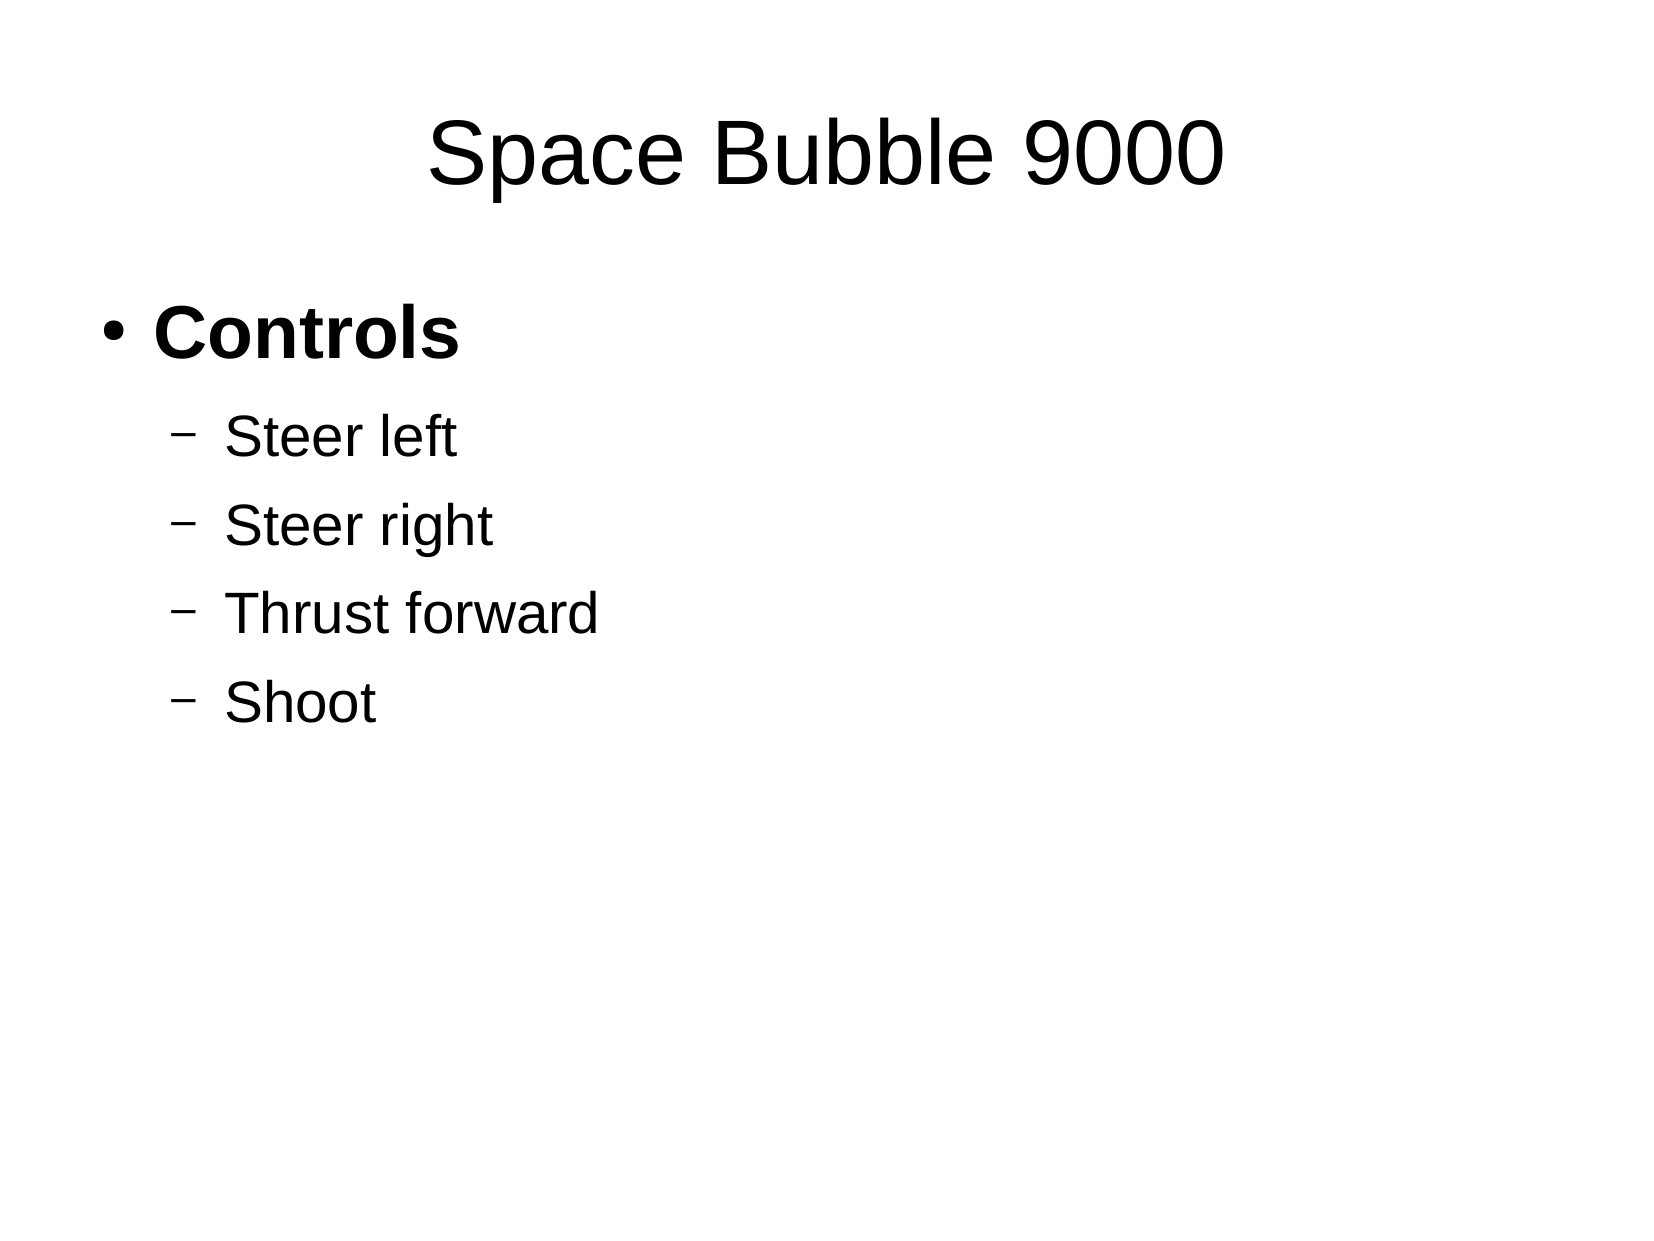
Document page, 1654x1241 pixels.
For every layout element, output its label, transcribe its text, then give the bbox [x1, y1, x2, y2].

list Controls Steer left Steer right Thrust forward Shoot [82, 290, 1571, 1010]
title Space Bubble 9000 [82, 49, 1571, 257]
